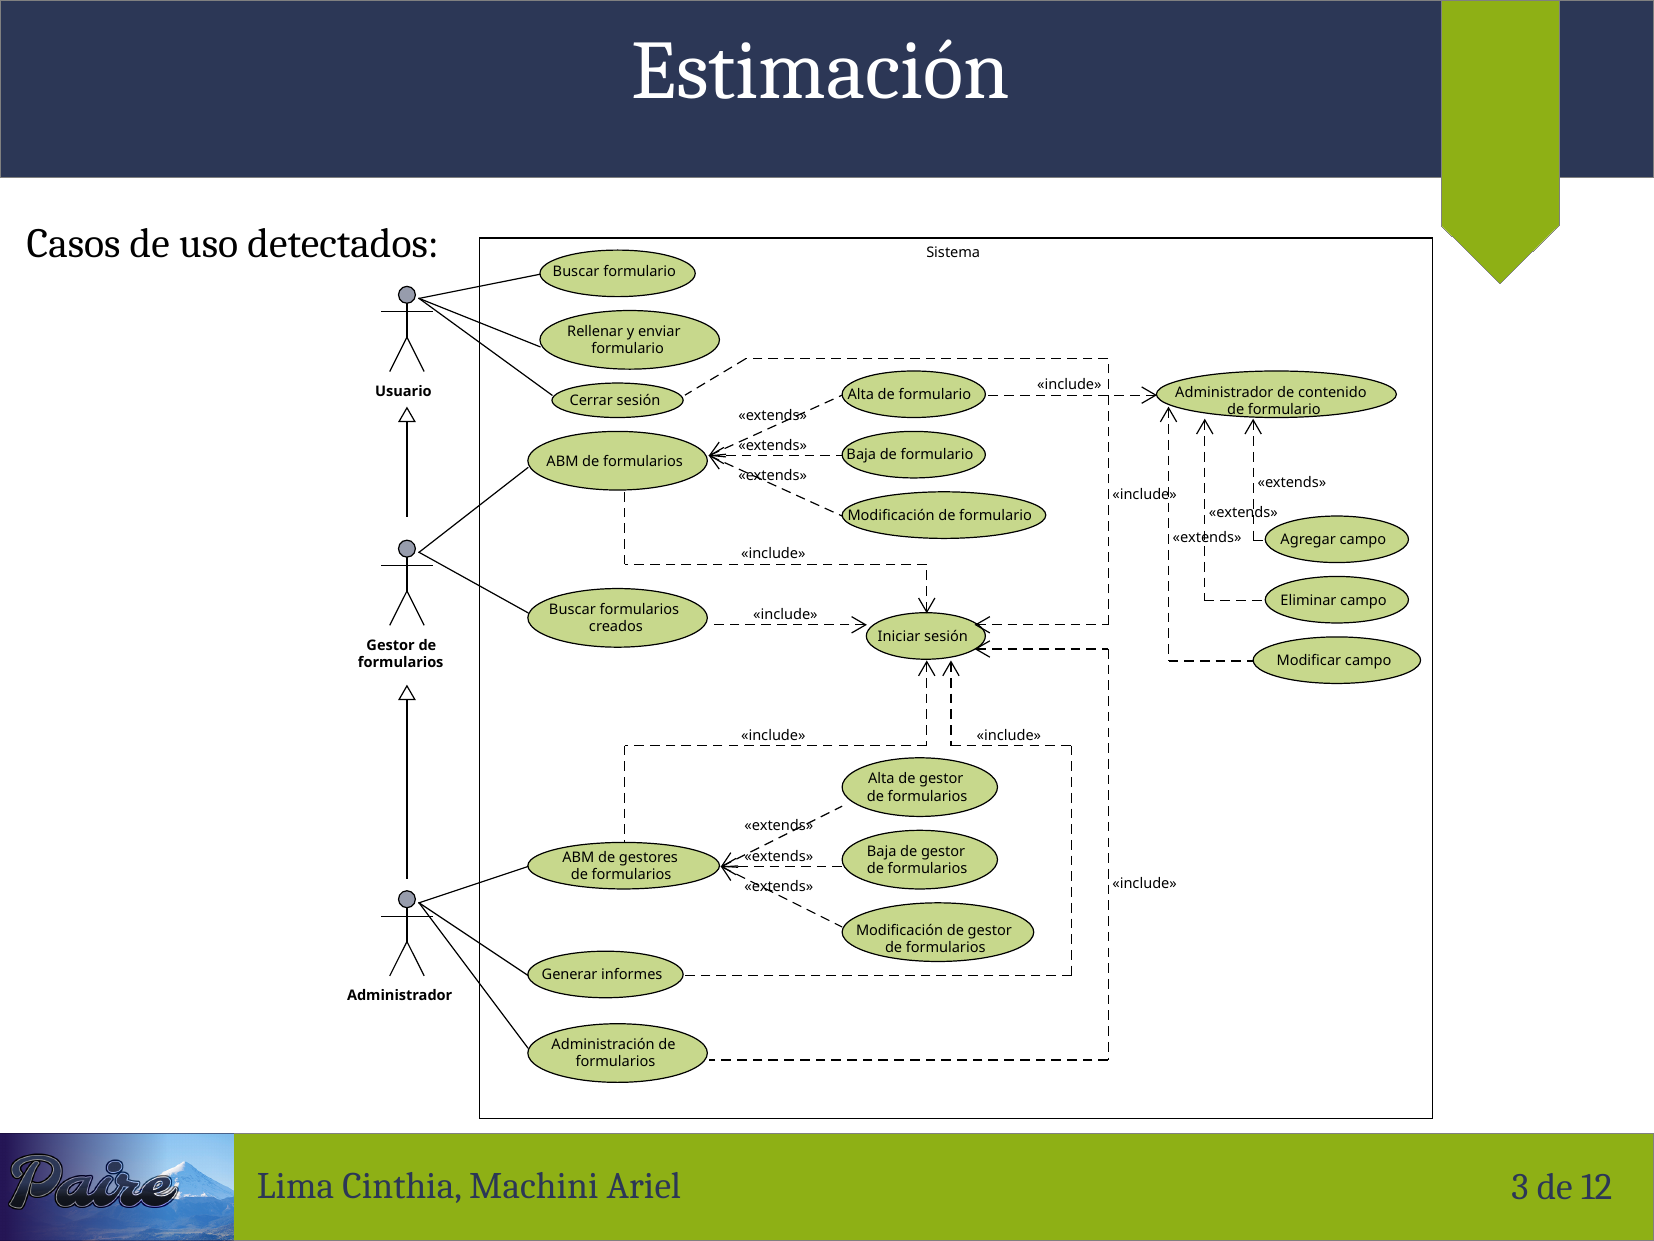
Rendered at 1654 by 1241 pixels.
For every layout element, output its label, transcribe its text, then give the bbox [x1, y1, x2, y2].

text_box [234, 1133, 1654, 1241]
text_box Lima Cinthia, Machini Ariel [242, 1157, 715, 1217]
text_box Casos de uso detectados: [11, 212, 309, 277]
text_box <number> de 12 [1488, 1158, 1654, 1241]
picture [0, 1133, 234, 1241]
text_box Estimación [342, 15, 1300, 130]
text_box [0, 0, 1654, 284]
picture [309, 212, 1459, 1145]
